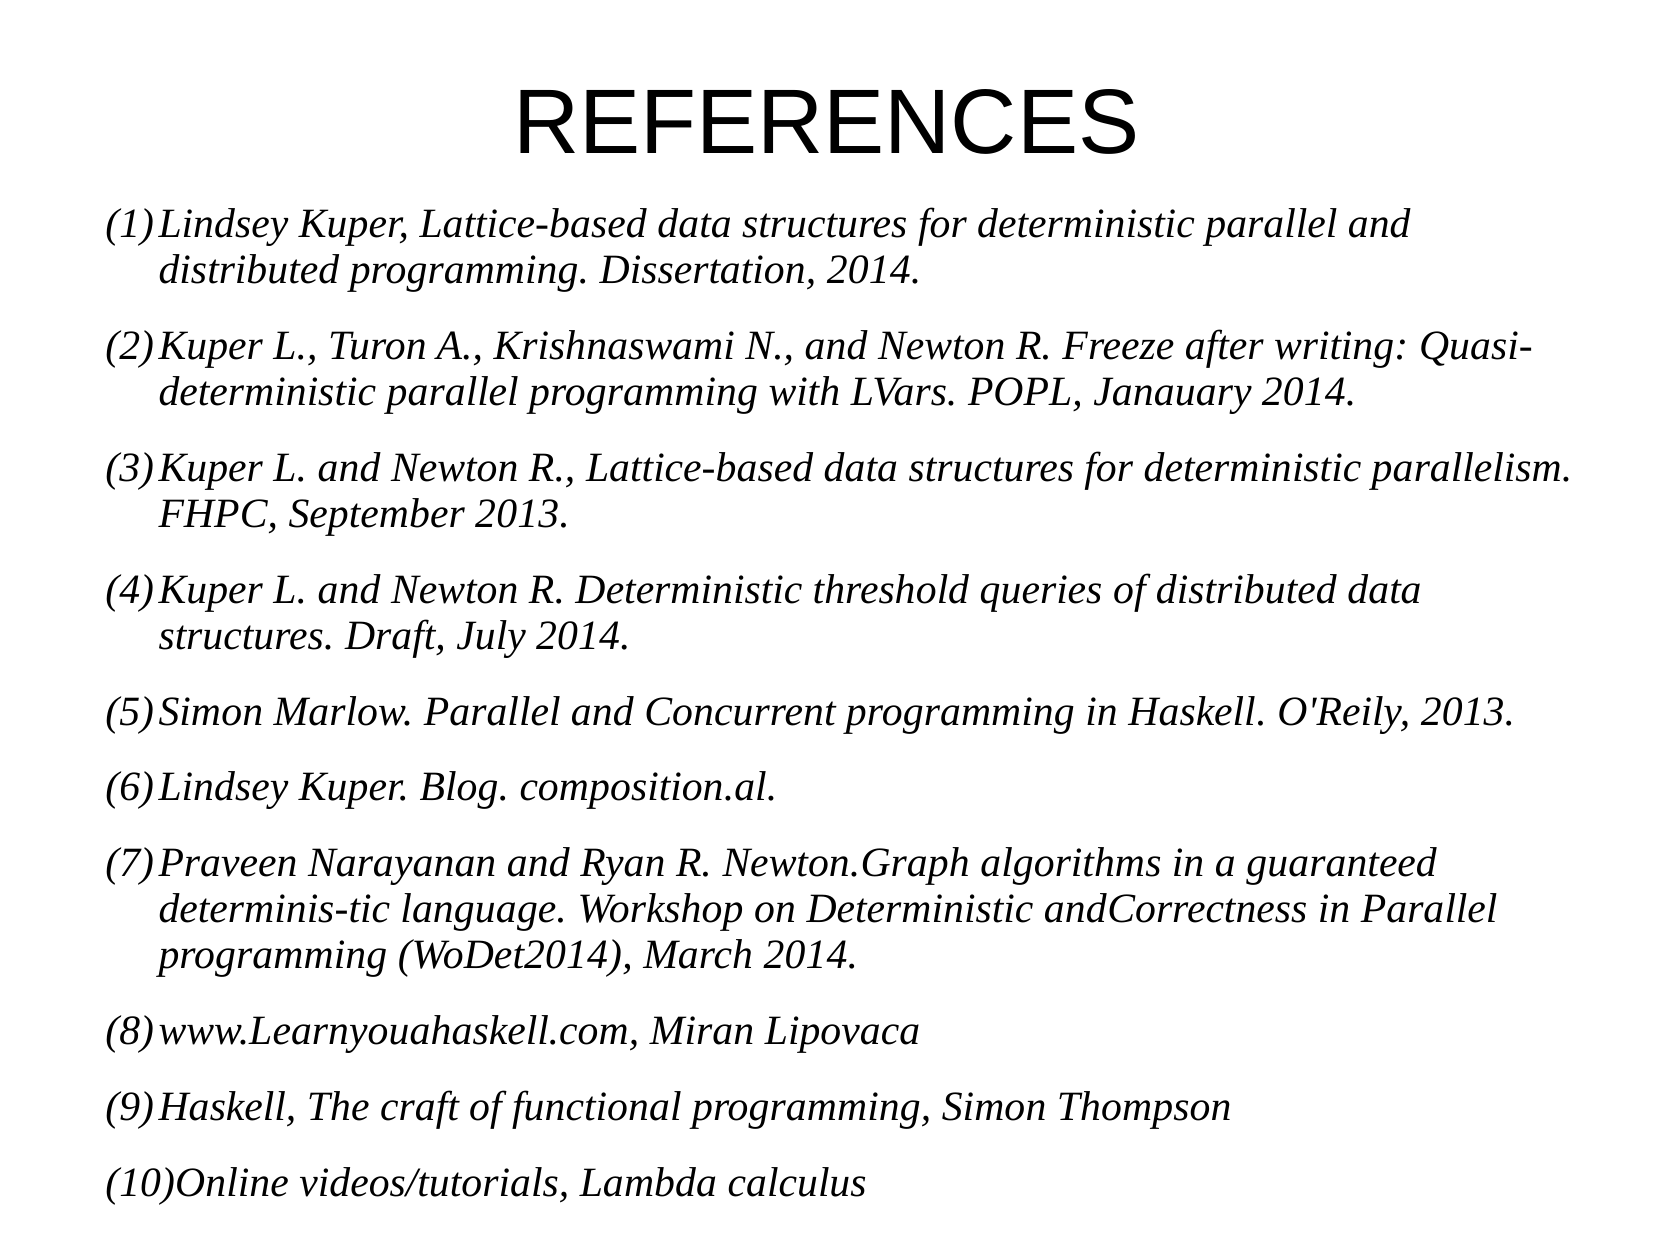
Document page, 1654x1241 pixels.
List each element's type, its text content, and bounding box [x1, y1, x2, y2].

title REFERENCES [82, 17, 1571, 226]
list Lindsey Kuper, Lattice-based data structures for deterministic parallel and distributed programming. Dissertation, 2014. Kuper L., Turon A., Krishnaswami N., and Newton R. Freeze after writing: Quasi-deterministic parallel programming with LVars. POPL, Janauary 2014. Kuper L. and Newton R., Lattice-based data structures for deterministic parallelism. FHPC, September 2013. Kuper L. and Newton R. Deterministic threshold queries of distributed data structures. Draft, July 2014. Simon Marlow. Parallel and Concurrent programming in Haskell. O'Reily, 2013. Lindsey Kuper. Blog. composition.al. Praveen Narayanan and Ryan R. Newton.Graph algorithms in a guaranteed determinis-tic language. Workshop on Deterministic andCorrectness in Parallel programming (WoDet2014), March 2014. www.Learnyouahaskell.com, Miran Lipovaca Haskell, The craft of functional programming, Simon Thompson Online videos/tutorials, Lambda calculus [87, 200, 1576, 1218]
